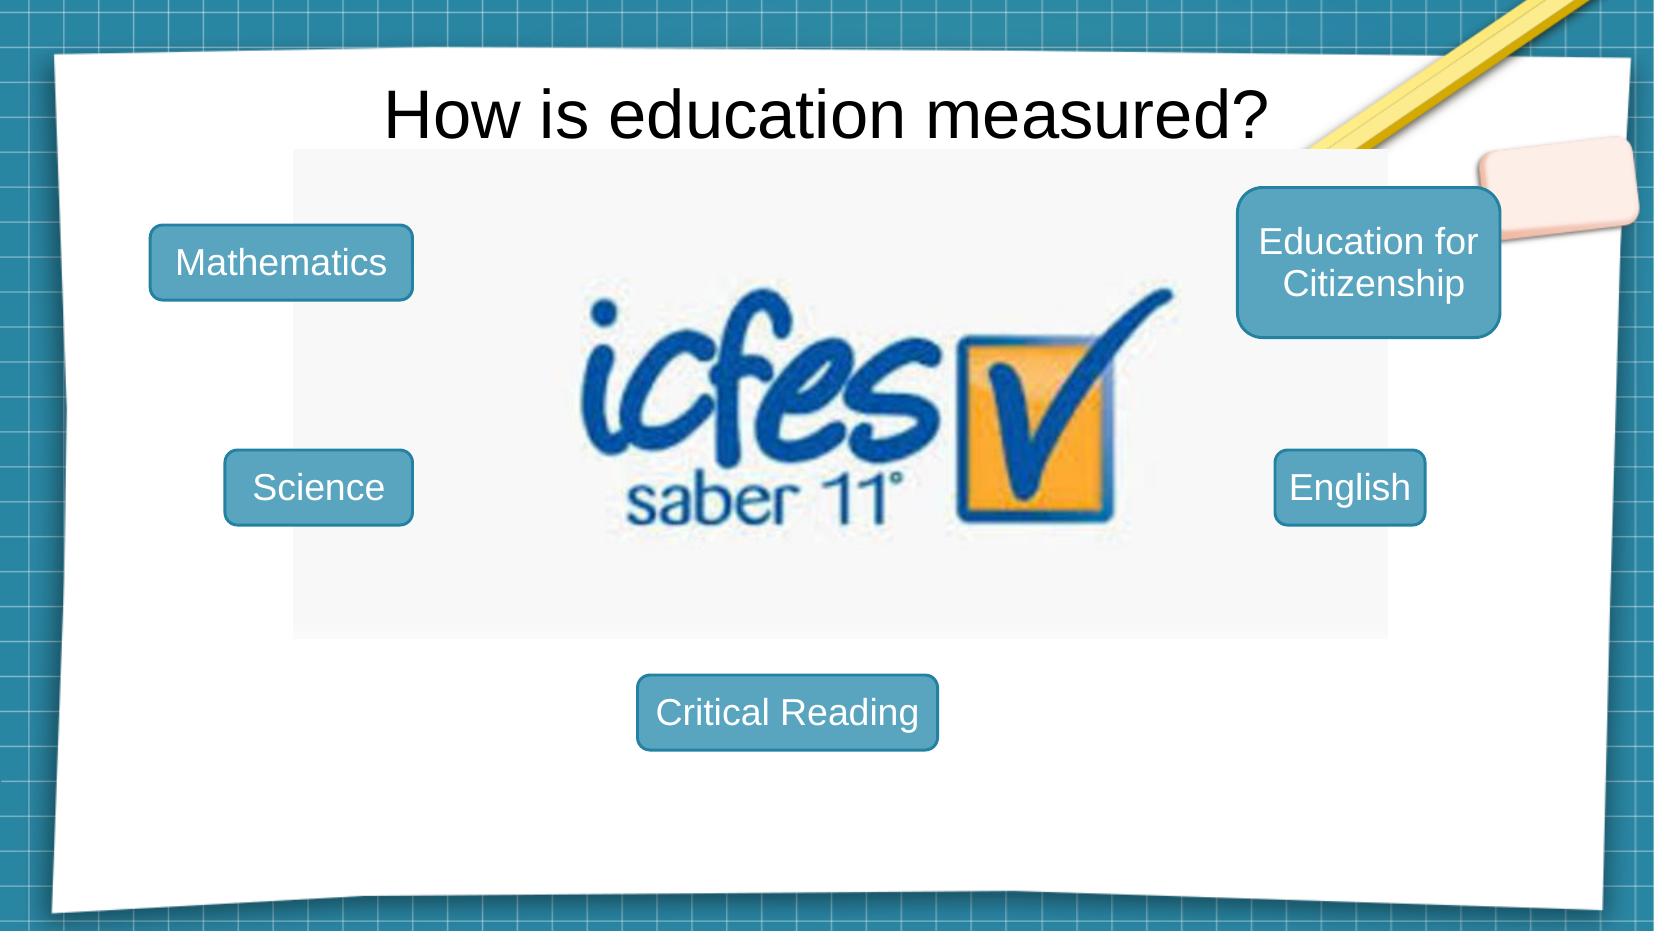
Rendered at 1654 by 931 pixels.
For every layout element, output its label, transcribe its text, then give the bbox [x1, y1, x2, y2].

text_box English [1275, 450, 1426, 526]
text_box Science [224, 450, 413, 526]
title How is education measured? [82, 37, 1571, 193]
text_box Mathematics [150, 225, 413, 301]
picture [0, 0, 1654, 931]
text_box Critical Reading [637, 675, 938, 751]
text_box Education for Citizenship [1237, 187, 1501, 338]
